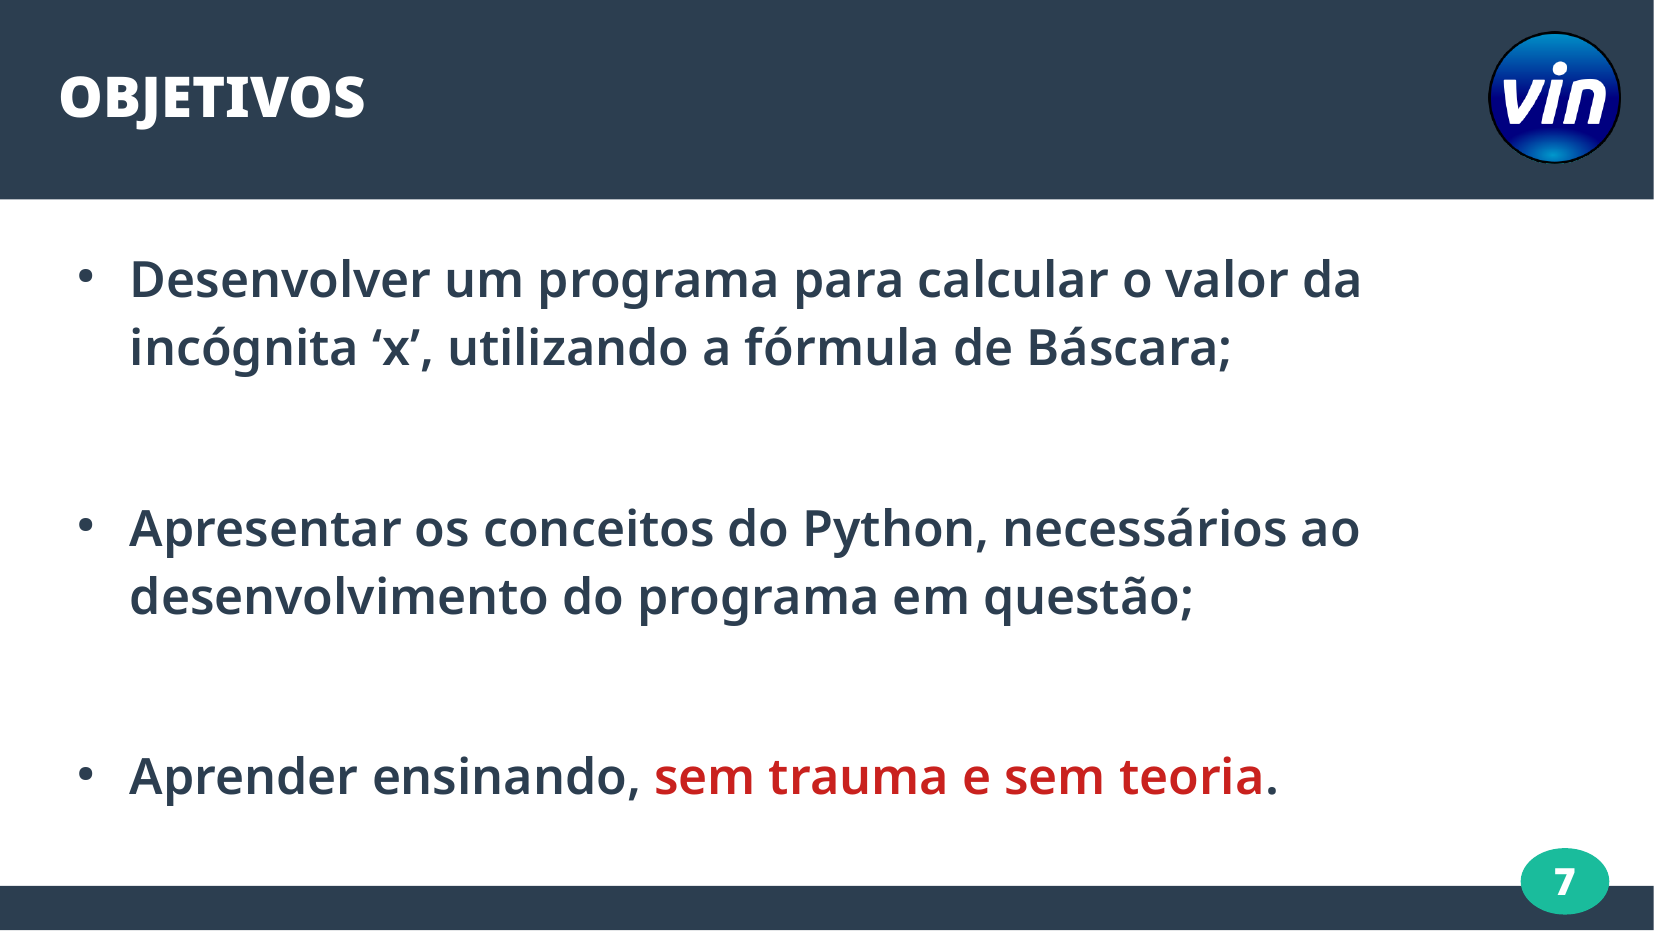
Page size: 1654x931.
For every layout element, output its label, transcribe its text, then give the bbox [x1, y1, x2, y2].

list Desenvolver um programa para calcular o valor da incógnita ‘x’, utilizando a fórmula de Báscara; Apresentar os conceitos do Python, necessários ao desenvolvimento do programa em questão; Aprender ensinando, sem trauma e sem teoria. [59, 243, 1595, 864]
picture [1488, 31, 1621, 164]
title OBJETIVOS [59, 37, 1488, 155]
